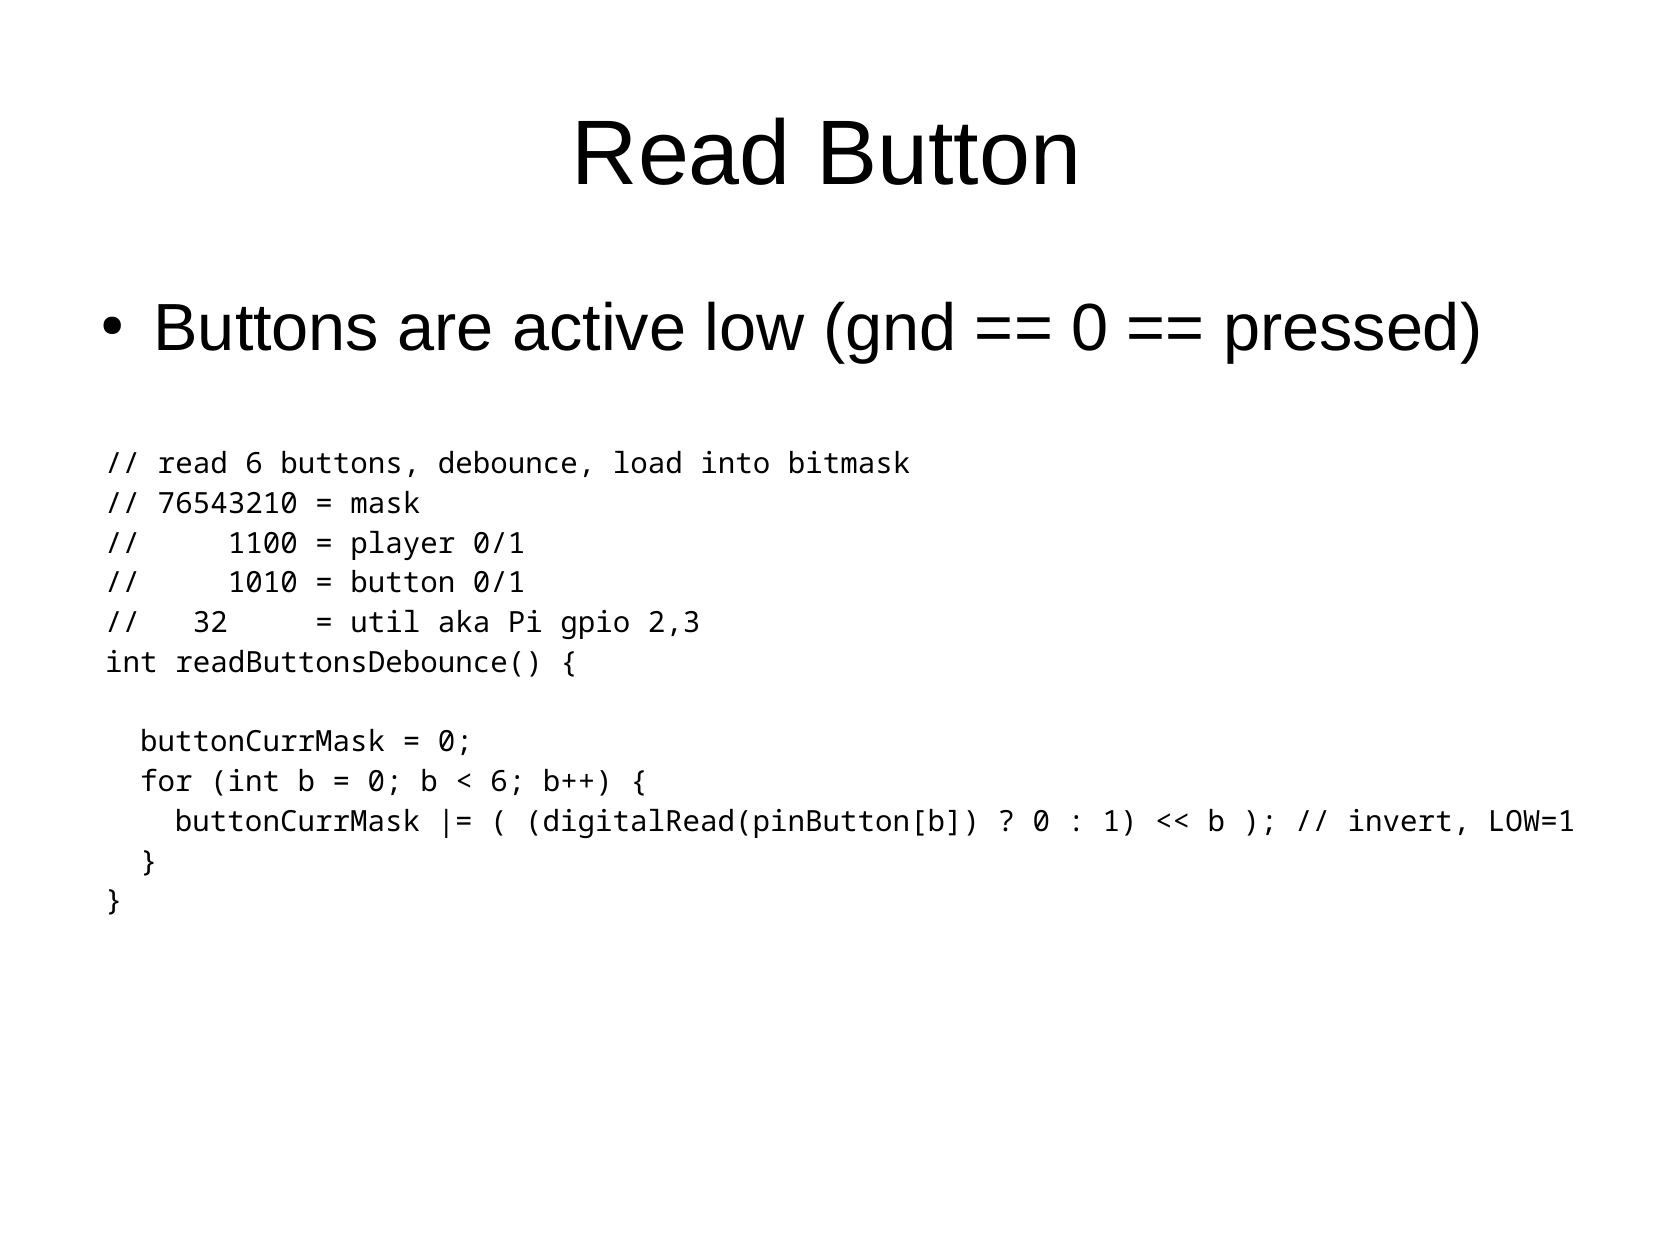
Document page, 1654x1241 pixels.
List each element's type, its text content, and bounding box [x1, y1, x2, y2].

title Read Button [82, 49, 1571, 257]
list Buttons are active low (gnd == 0 == pressed) [82, 290, 1571, 1010]
text_box // read 6 buttons, debounce, load into bitmask // 76543210 = mask // 1100 = player 0/1 // 1010 = button 0/1 // 32 = util aka Pi gpio 2,3 int readButtonsDebounce() { buttonCurrMask = 0; for (int b = 0; b < 6; b++) { buttonCurrMask |= ( (digitalRead(pinButton[b]) ? 0 : 1) << b ); // invert, LOW=1 } } [90, 435, 1591, 889]
